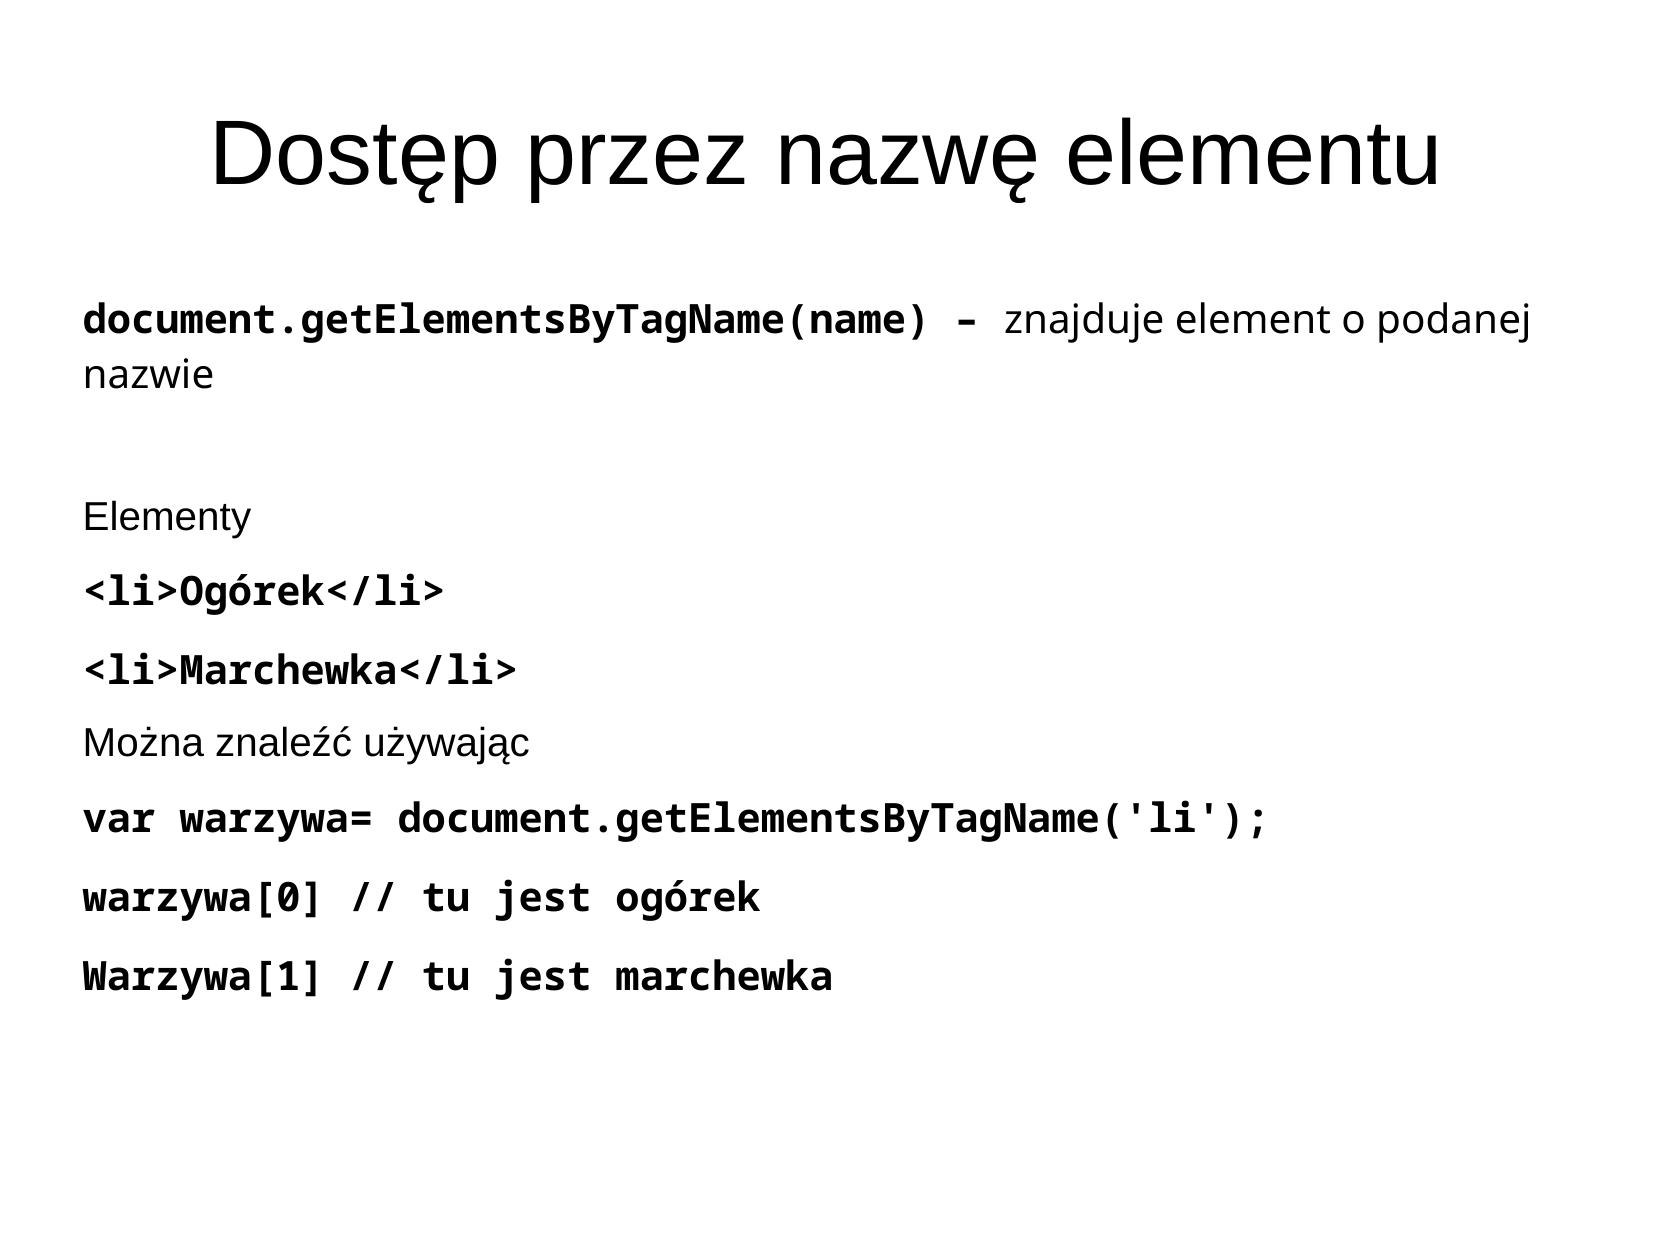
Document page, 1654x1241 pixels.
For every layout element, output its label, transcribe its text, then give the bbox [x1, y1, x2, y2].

title Dostęp przez nazwę elementu [82, 49, 1571, 257]
list document.getElementsByTagName(name) – znajduje element o podanej nazwie Elementy <li>Ogórek</li> <li>Marchewka</li> Można znaleźć używając var warzywa= document.getElementsByTagName('li'); warzywa[0] // tu jest ogórek Warzywa[1] // tu jest marchewka [82, 290, 1571, 1010]
